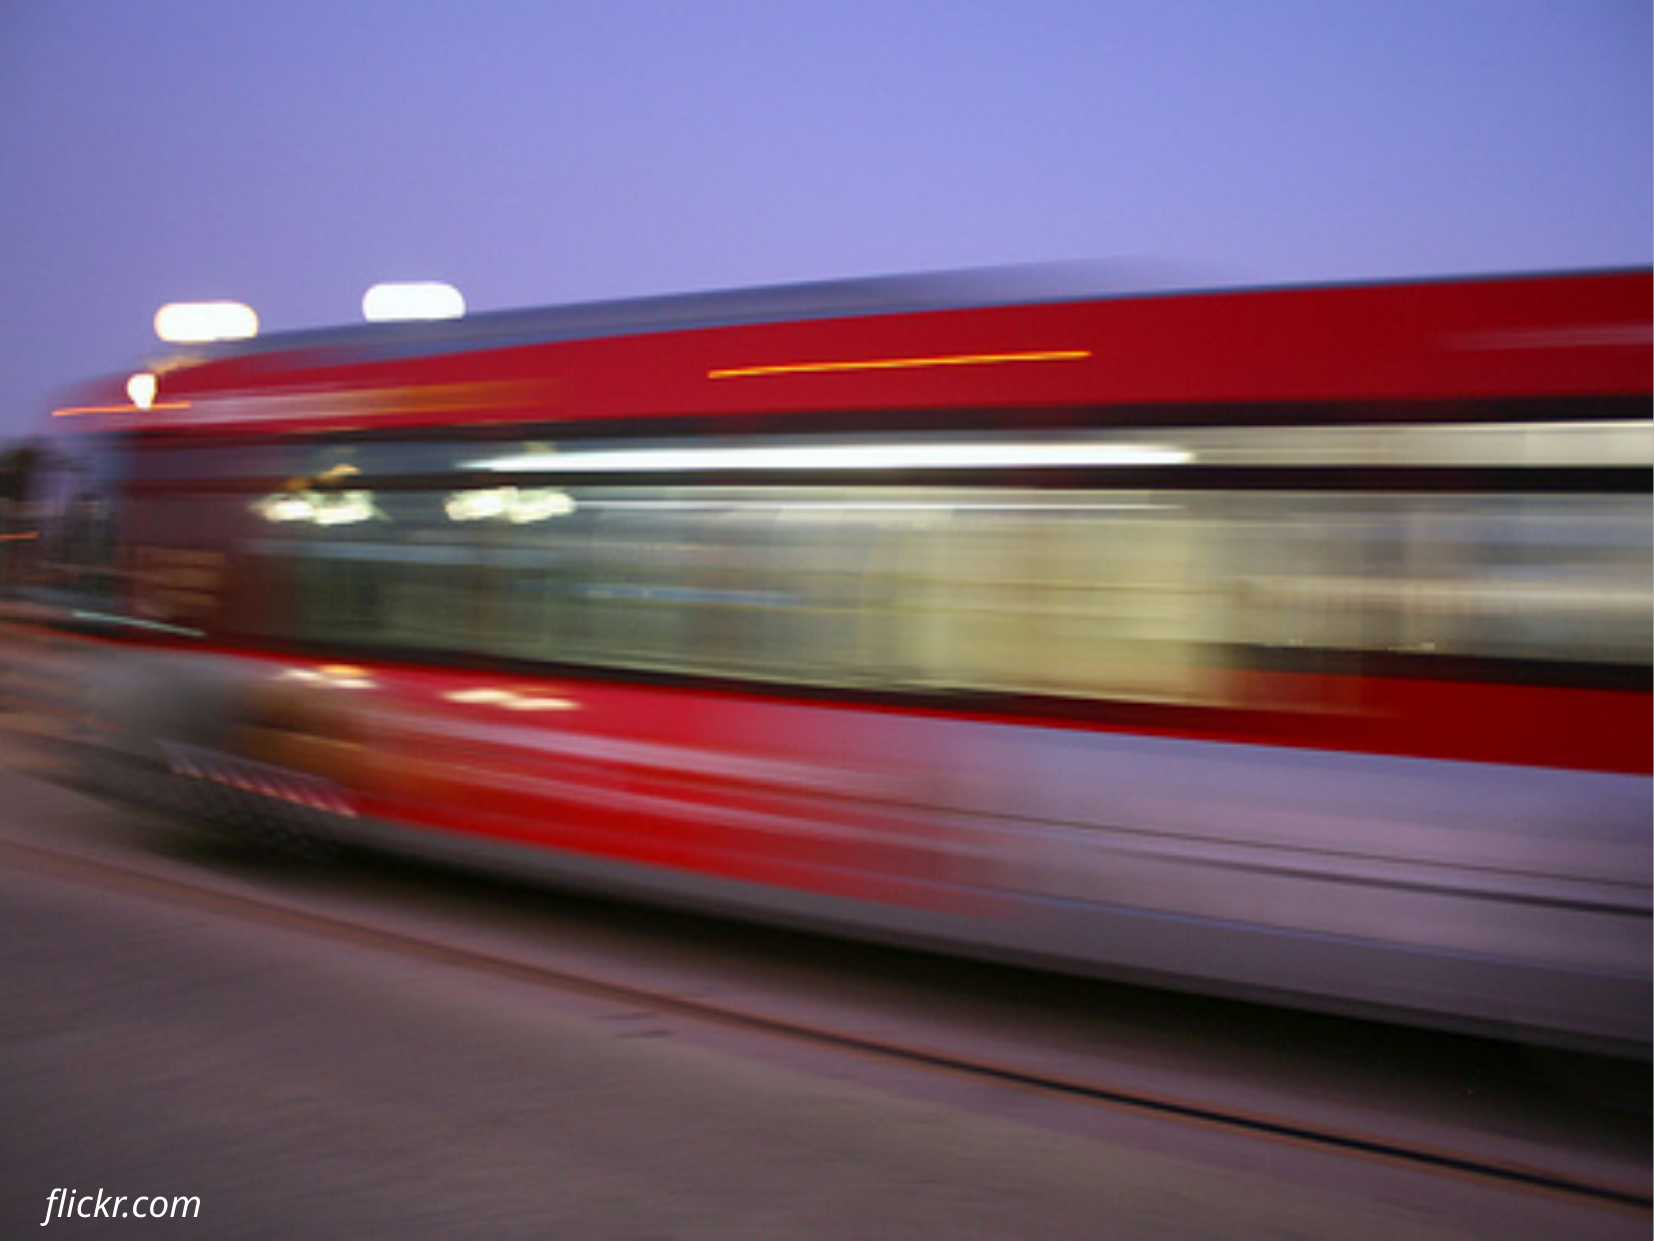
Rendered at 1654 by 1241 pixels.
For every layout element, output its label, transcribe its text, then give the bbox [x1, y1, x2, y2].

picture [0, 0, 1654, 1241]
text_box flickr.com [30, 1170, 231, 1241]
